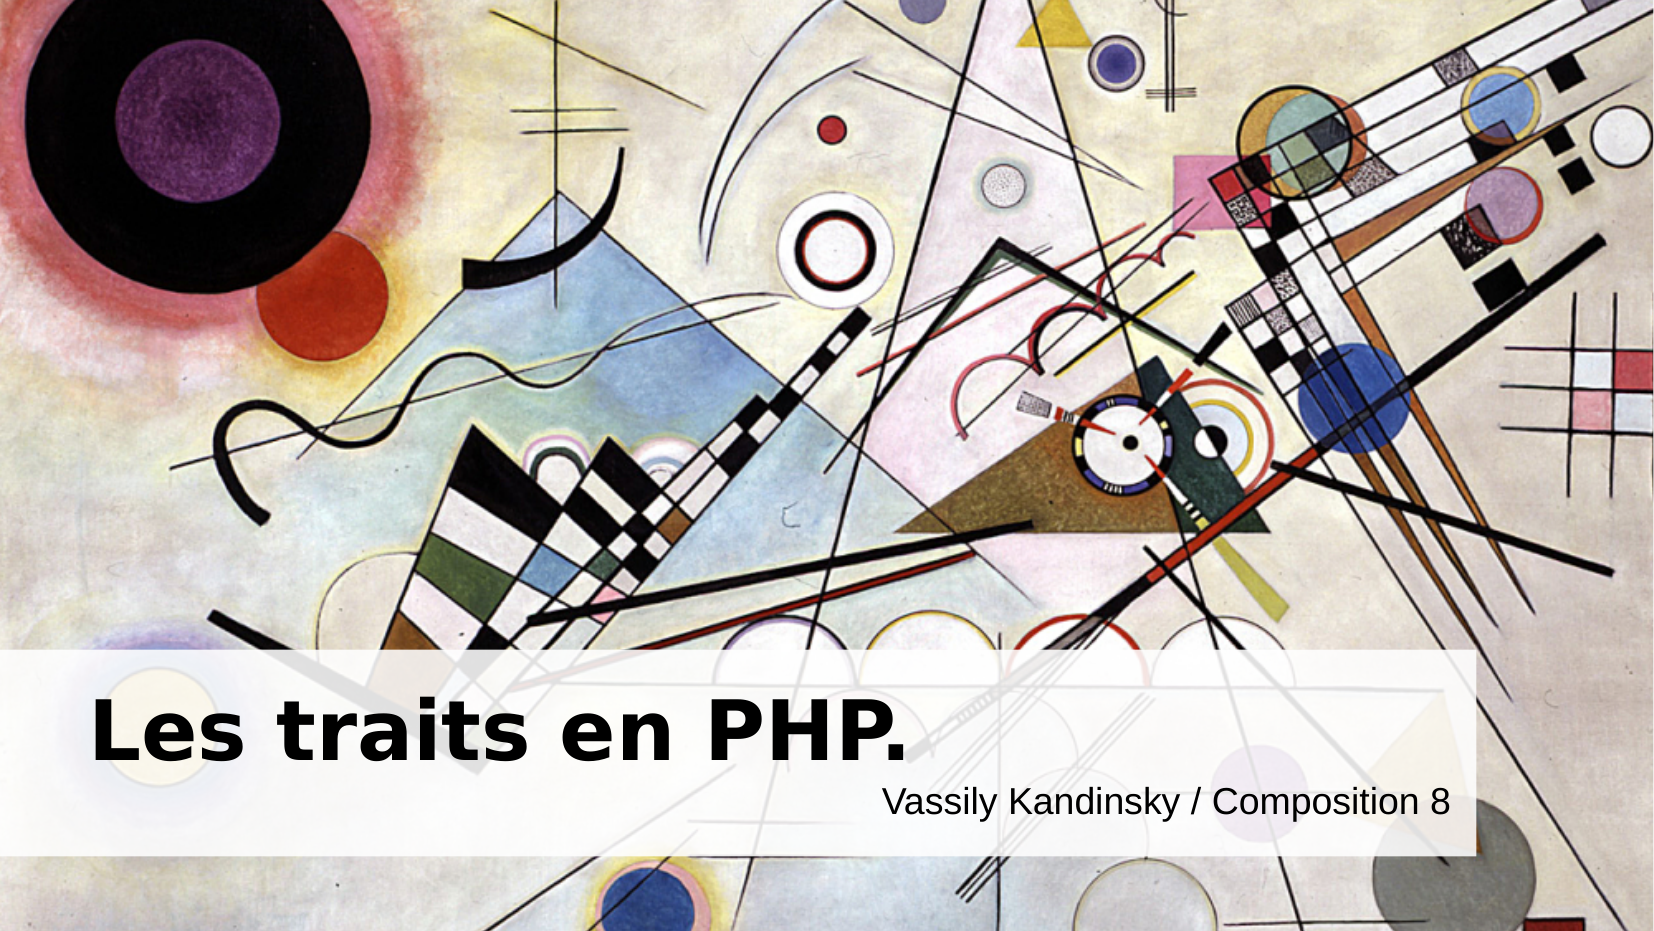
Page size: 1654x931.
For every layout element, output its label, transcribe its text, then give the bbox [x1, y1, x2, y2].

picture [0, 0, 1654, 931]
text_box Les traits en PHP. Vassily Kandinsky / Composition 8 [0, 649, 1477, 857]
